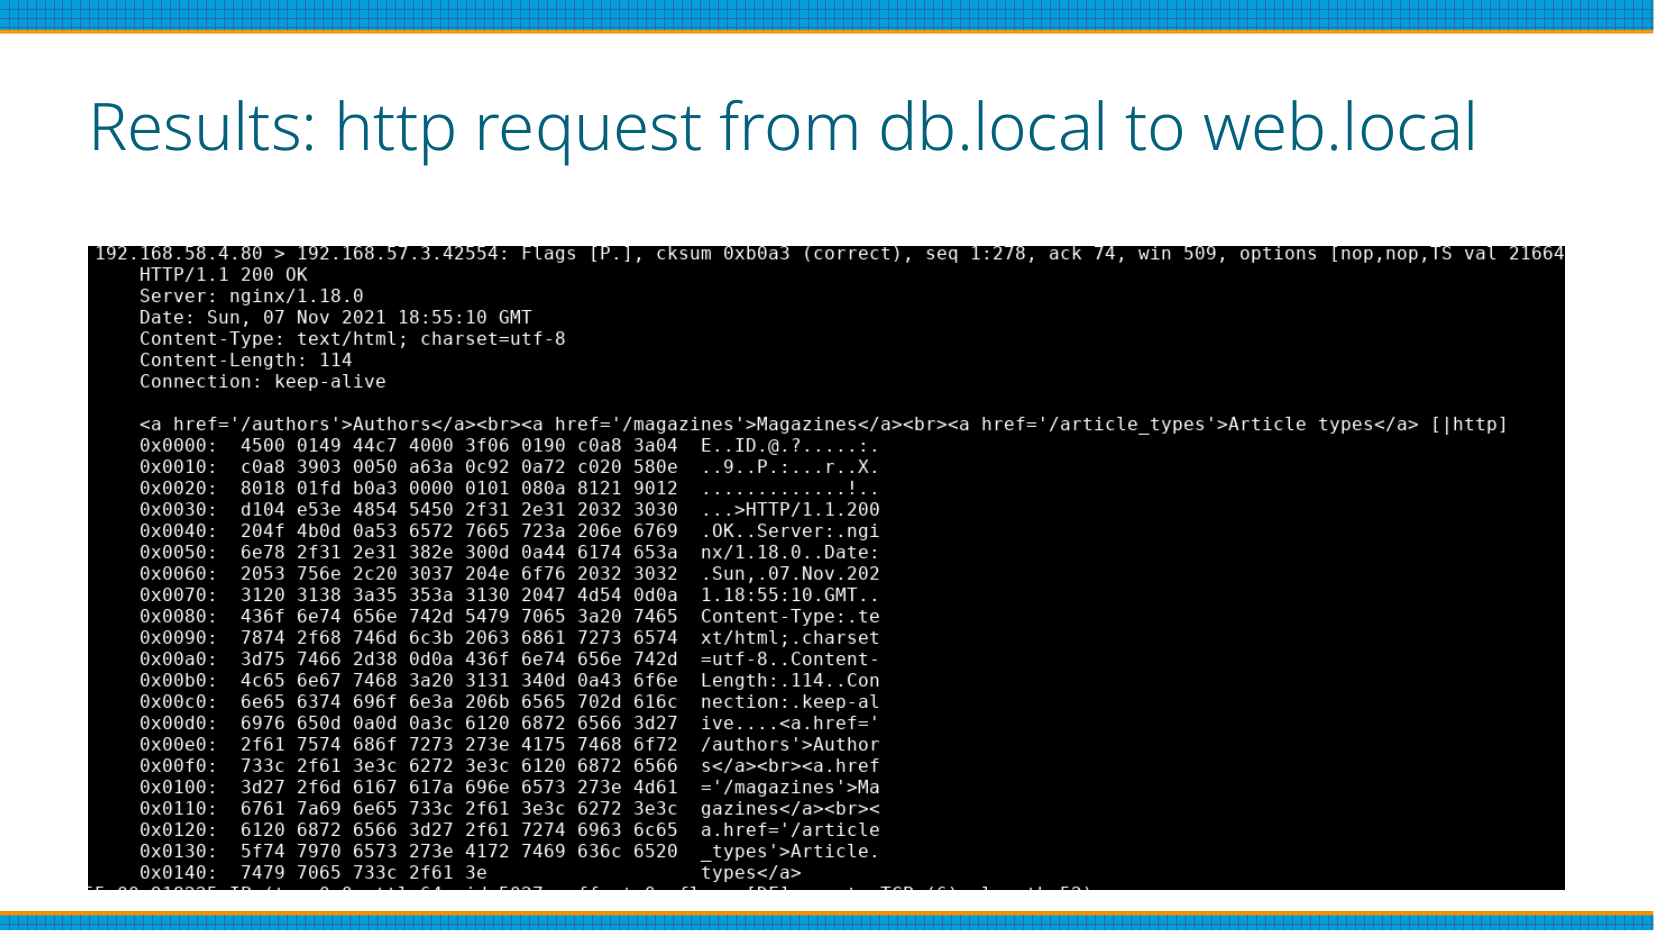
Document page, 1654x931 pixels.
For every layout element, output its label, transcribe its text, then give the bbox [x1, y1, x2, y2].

title Results: http request from db.local to web.local [88, 44, 1565, 207]
picture [88, 246, 1565, 890]
